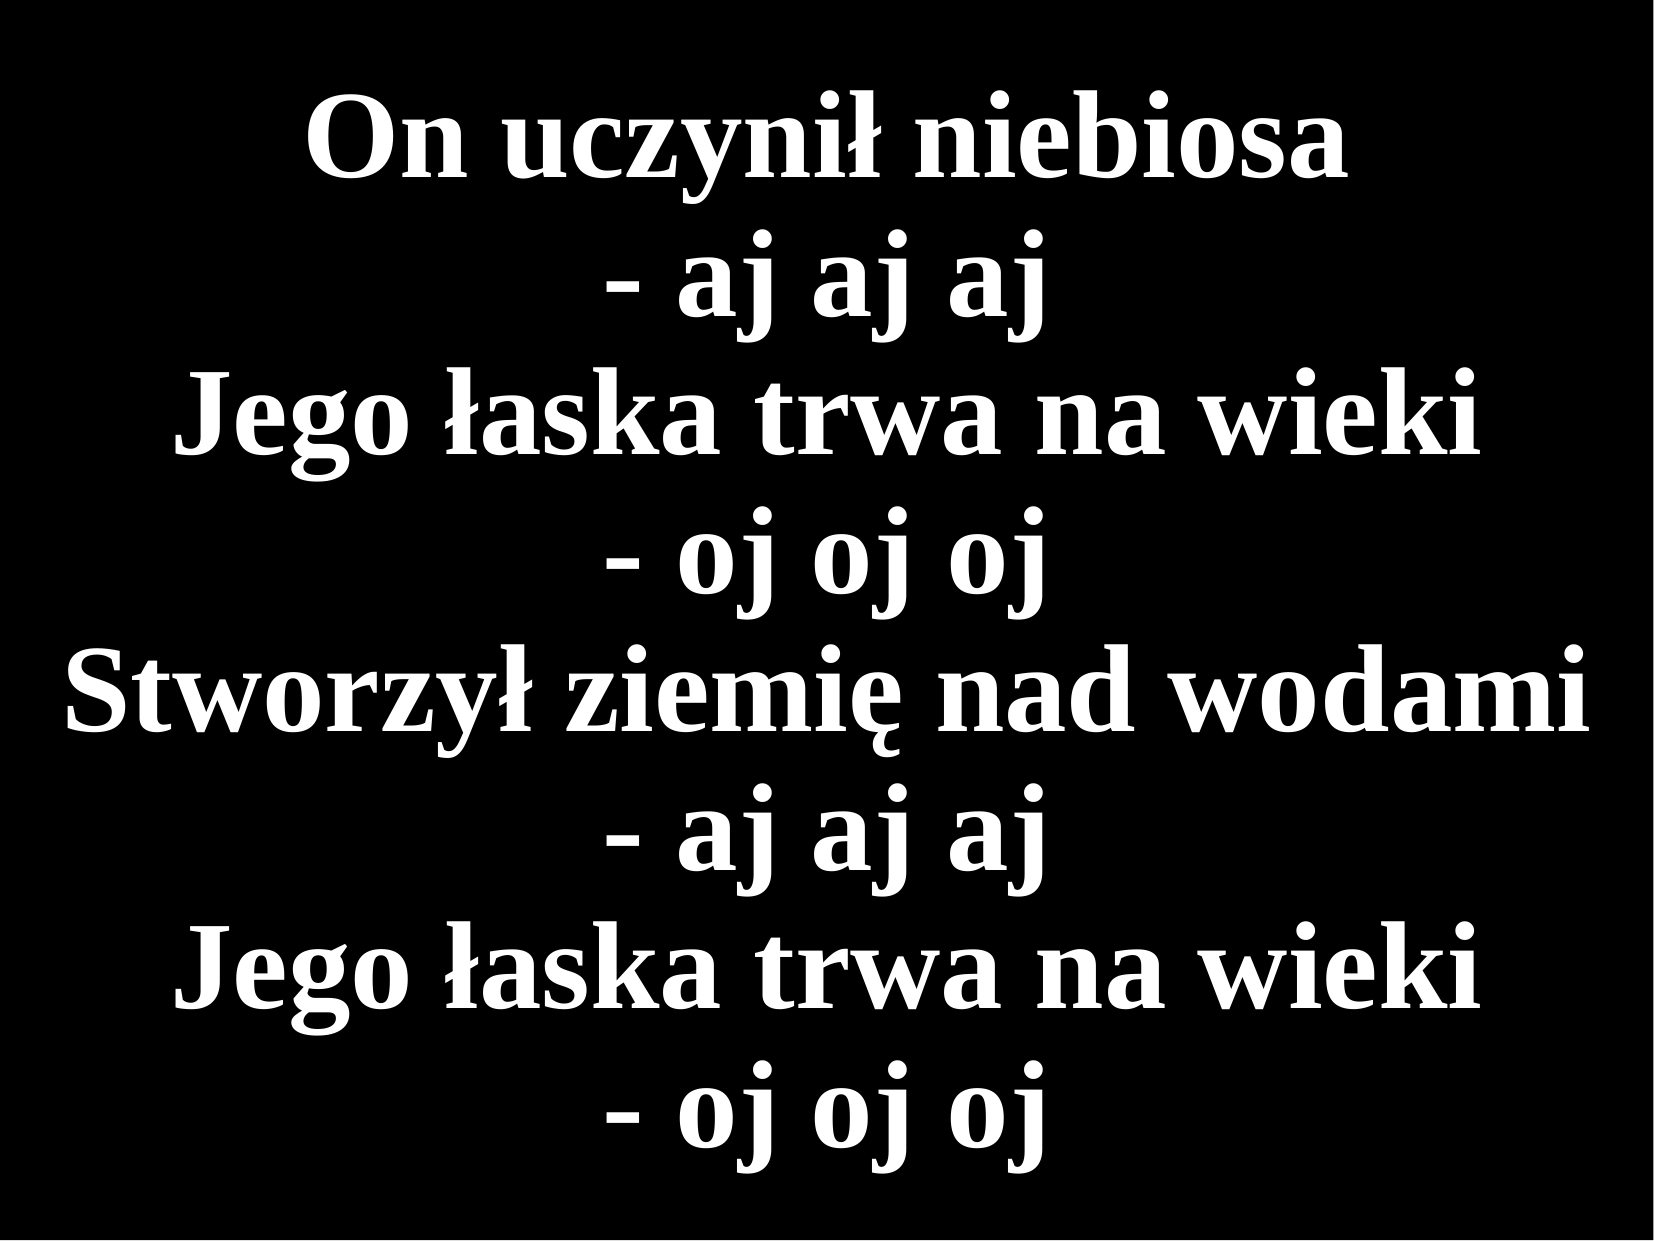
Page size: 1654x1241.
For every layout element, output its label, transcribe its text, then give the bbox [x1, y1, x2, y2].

title On uczynił niebiosa - aj aj aj Jego łaska trwa na wieki - oj oj oj Stworzył ziemię nad wodami - aj aj aj Jego łaska trwa na wieki - oj oj oj [0, 0, 1654, 1241]
